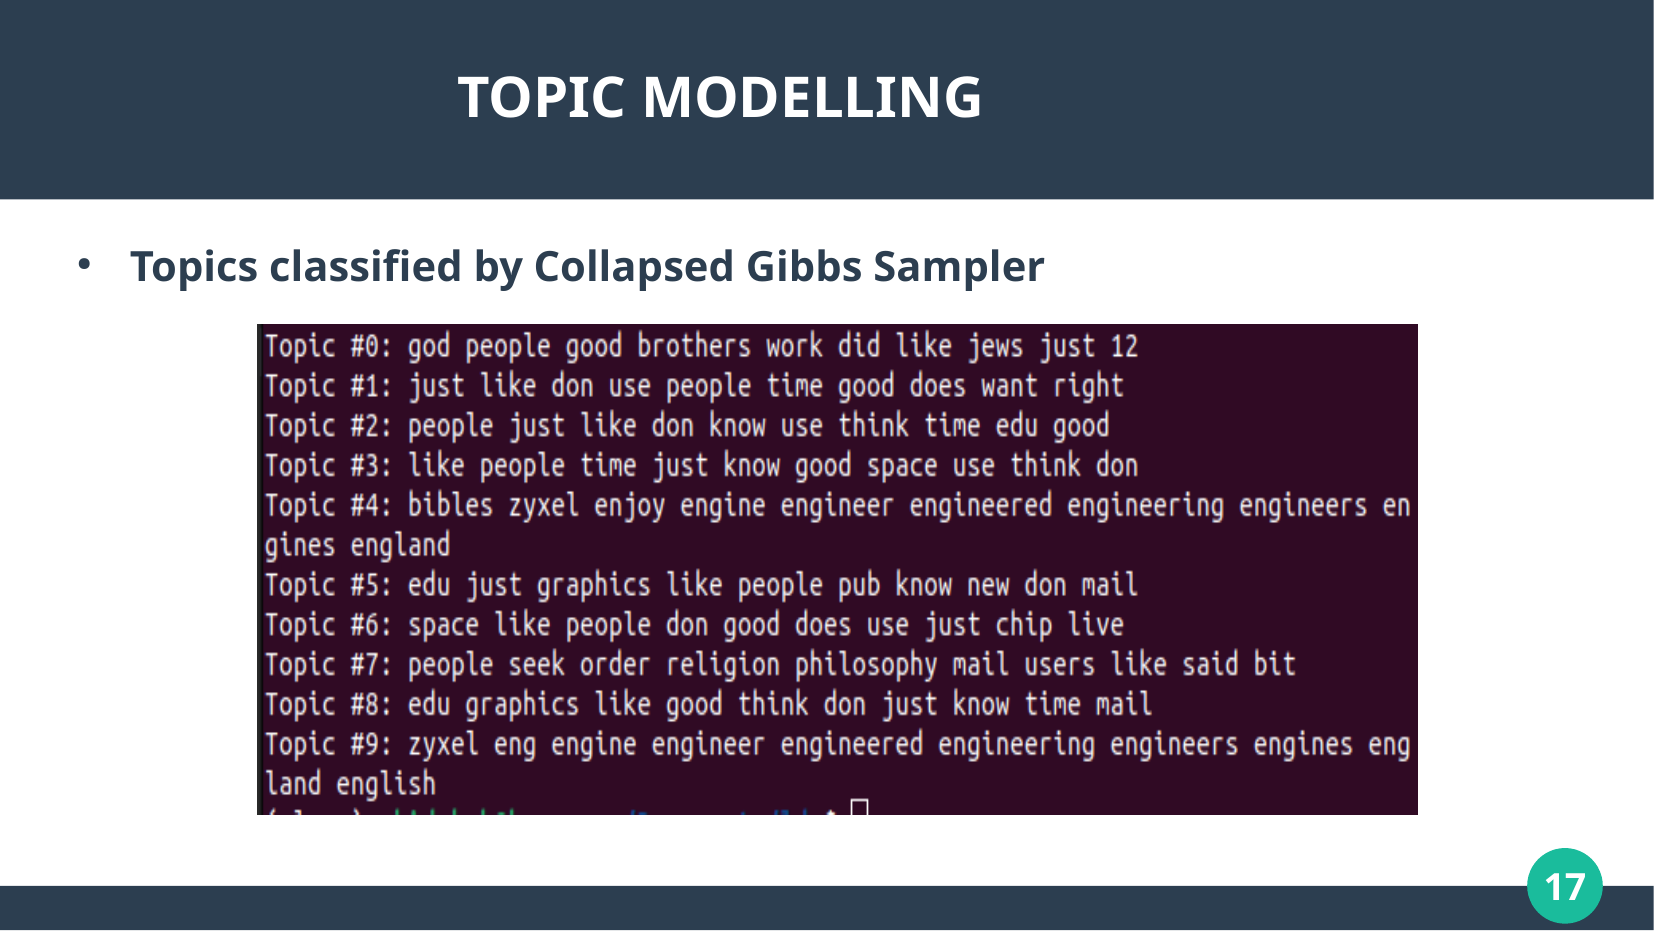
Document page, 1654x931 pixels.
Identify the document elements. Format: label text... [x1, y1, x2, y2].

title TOPIC MODELLING [59, 37, 1595, 155]
picture [257, 324, 1418, 815]
list Topics classified by Collapsed Gibbs Sampler [59, 236, 1595, 857]
